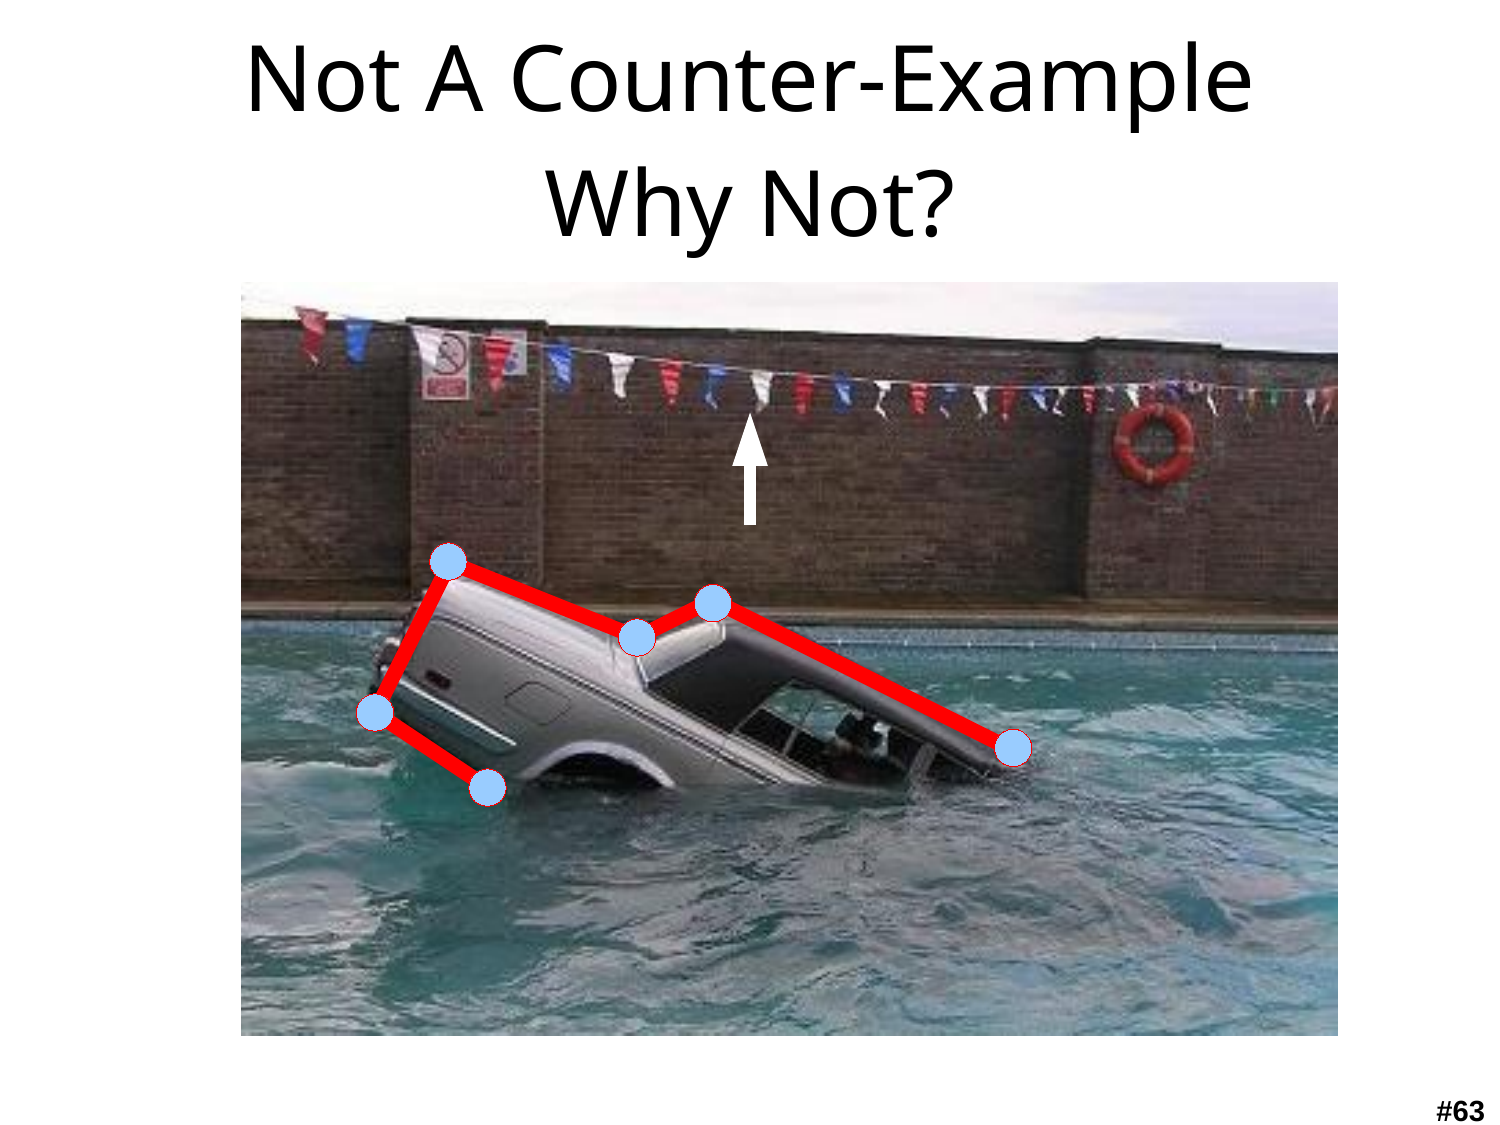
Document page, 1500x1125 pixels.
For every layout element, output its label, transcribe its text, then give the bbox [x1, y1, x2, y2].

text_box [468, 768, 507, 807]
text_box [994, 729, 1032, 767]
text_box [356, 693, 394, 732]
title Not A Counter-Example Why Not? [24, 32, 1476, 246]
text_box [618, 618, 656, 657]
text_box [429, 542, 468, 581]
text_box [694, 584, 732, 622]
picture [241, 282, 1338, 1036]
